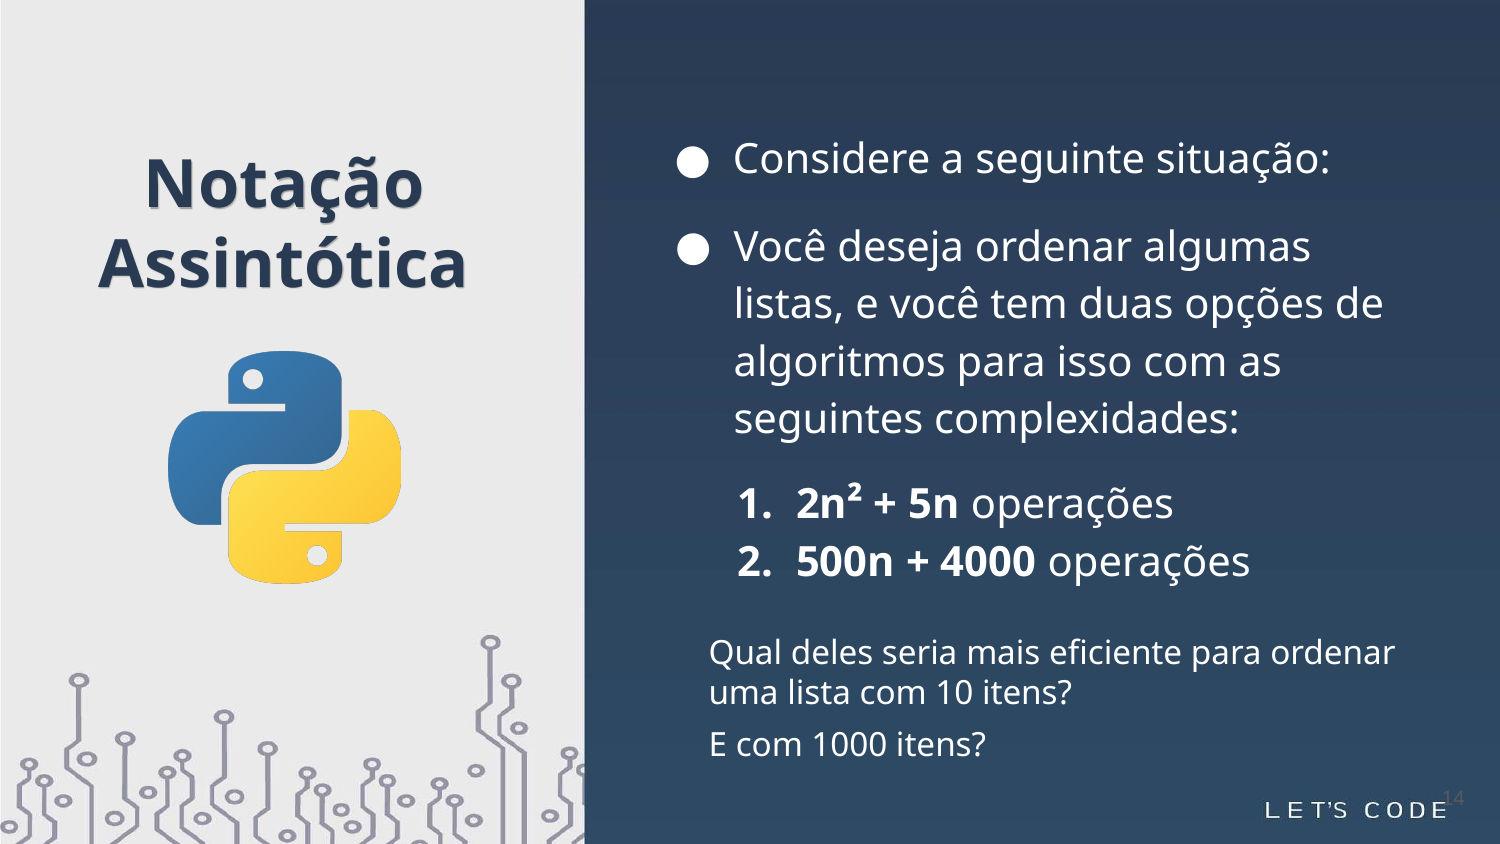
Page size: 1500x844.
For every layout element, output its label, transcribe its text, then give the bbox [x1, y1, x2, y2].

text_box Você deseja ordenar algumas listas, e você tem duas opções de algoritmos para isso com as seguintes complexidades: [643, 285, 1409, 369]
text_box Notação Assintótica [63, 126, 506, 210]
text_box Qual deles seria mais eficiente para ordenar uma lista com 10 itens? E com 1000 itens? [693, 635, 1459, 719]
slide_number <number> [1389, 764, 1480, 830]
picture [0, 0, 1500, 844]
text_box Considere a seguinte situação: [642, 111, 1434, 195]
text_box 2n² + 5n operações 500n + 4000 operações [705, 485, 1471, 569]
